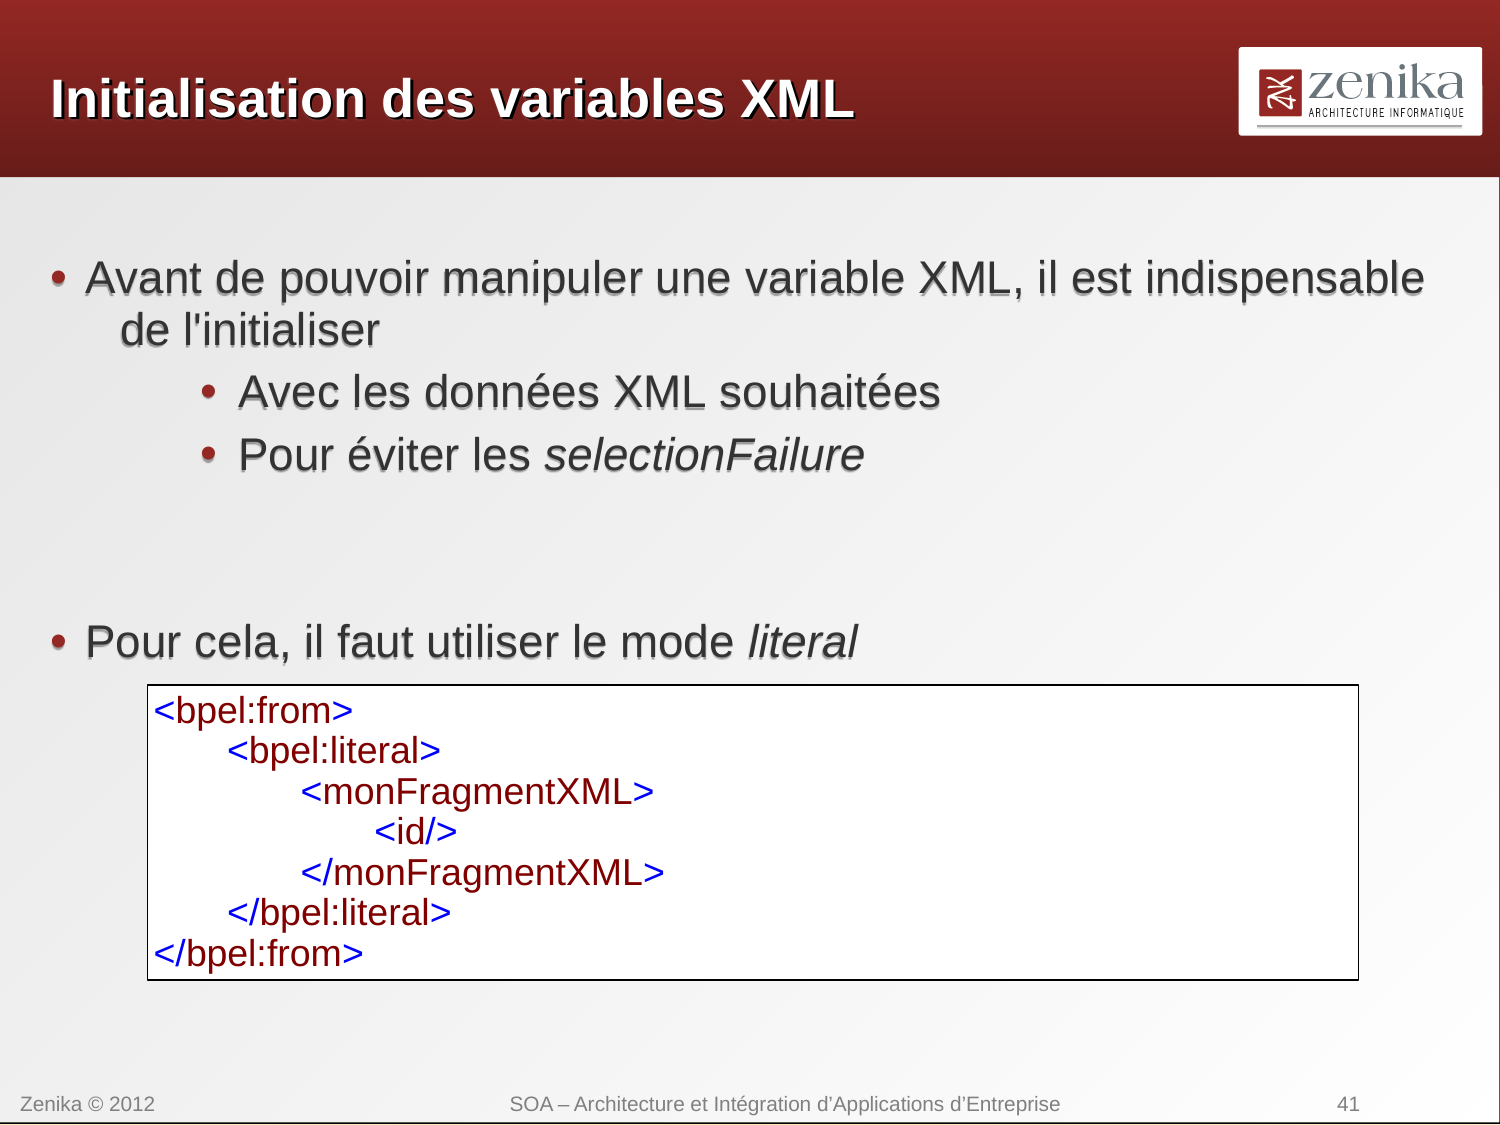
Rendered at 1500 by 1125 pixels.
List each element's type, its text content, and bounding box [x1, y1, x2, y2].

subtitle Avant de pouvoir manipuler une variable XML, il est indispensable de l'initialiser Avec les données XML souhaitées Pour éviter les selectionFailure Pour cela, il faut utiliser le mode literal [50, 249, 1435, 1079]
title Initialisation des variables XML [50, 22, 1206, 172]
text_box <bpel:from> <bpel:literal> <monFragmentXML> <id/> </monFragmentXML> </bpel:literal> </bpel:from> [147, 685, 1359, 981]
